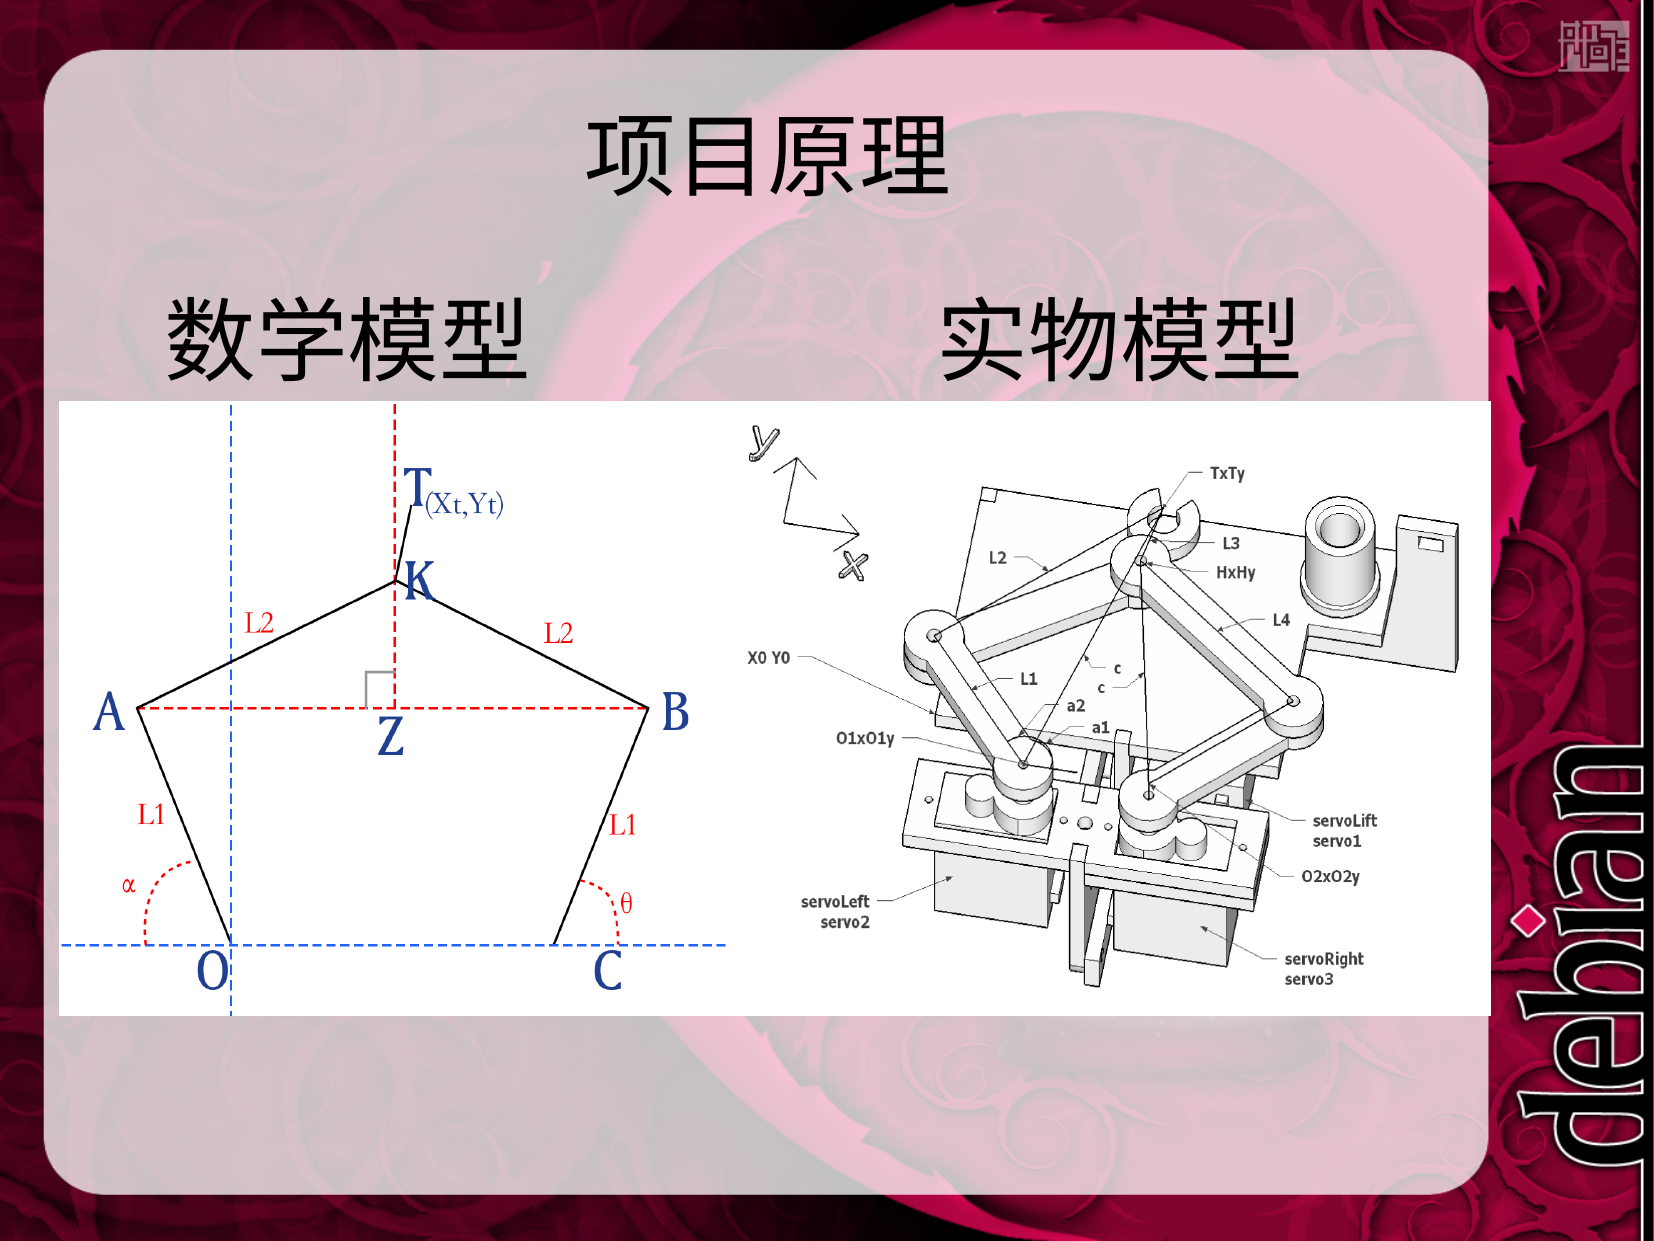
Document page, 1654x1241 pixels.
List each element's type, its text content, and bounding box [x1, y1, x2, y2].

text_box 数学模型 [32, 275, 664, 402]
title 项目原理 [59, 49, 1477, 257]
text_box 实物模型 [882, 275, 1358, 401]
picture [59, 401, 1491, 1016]
